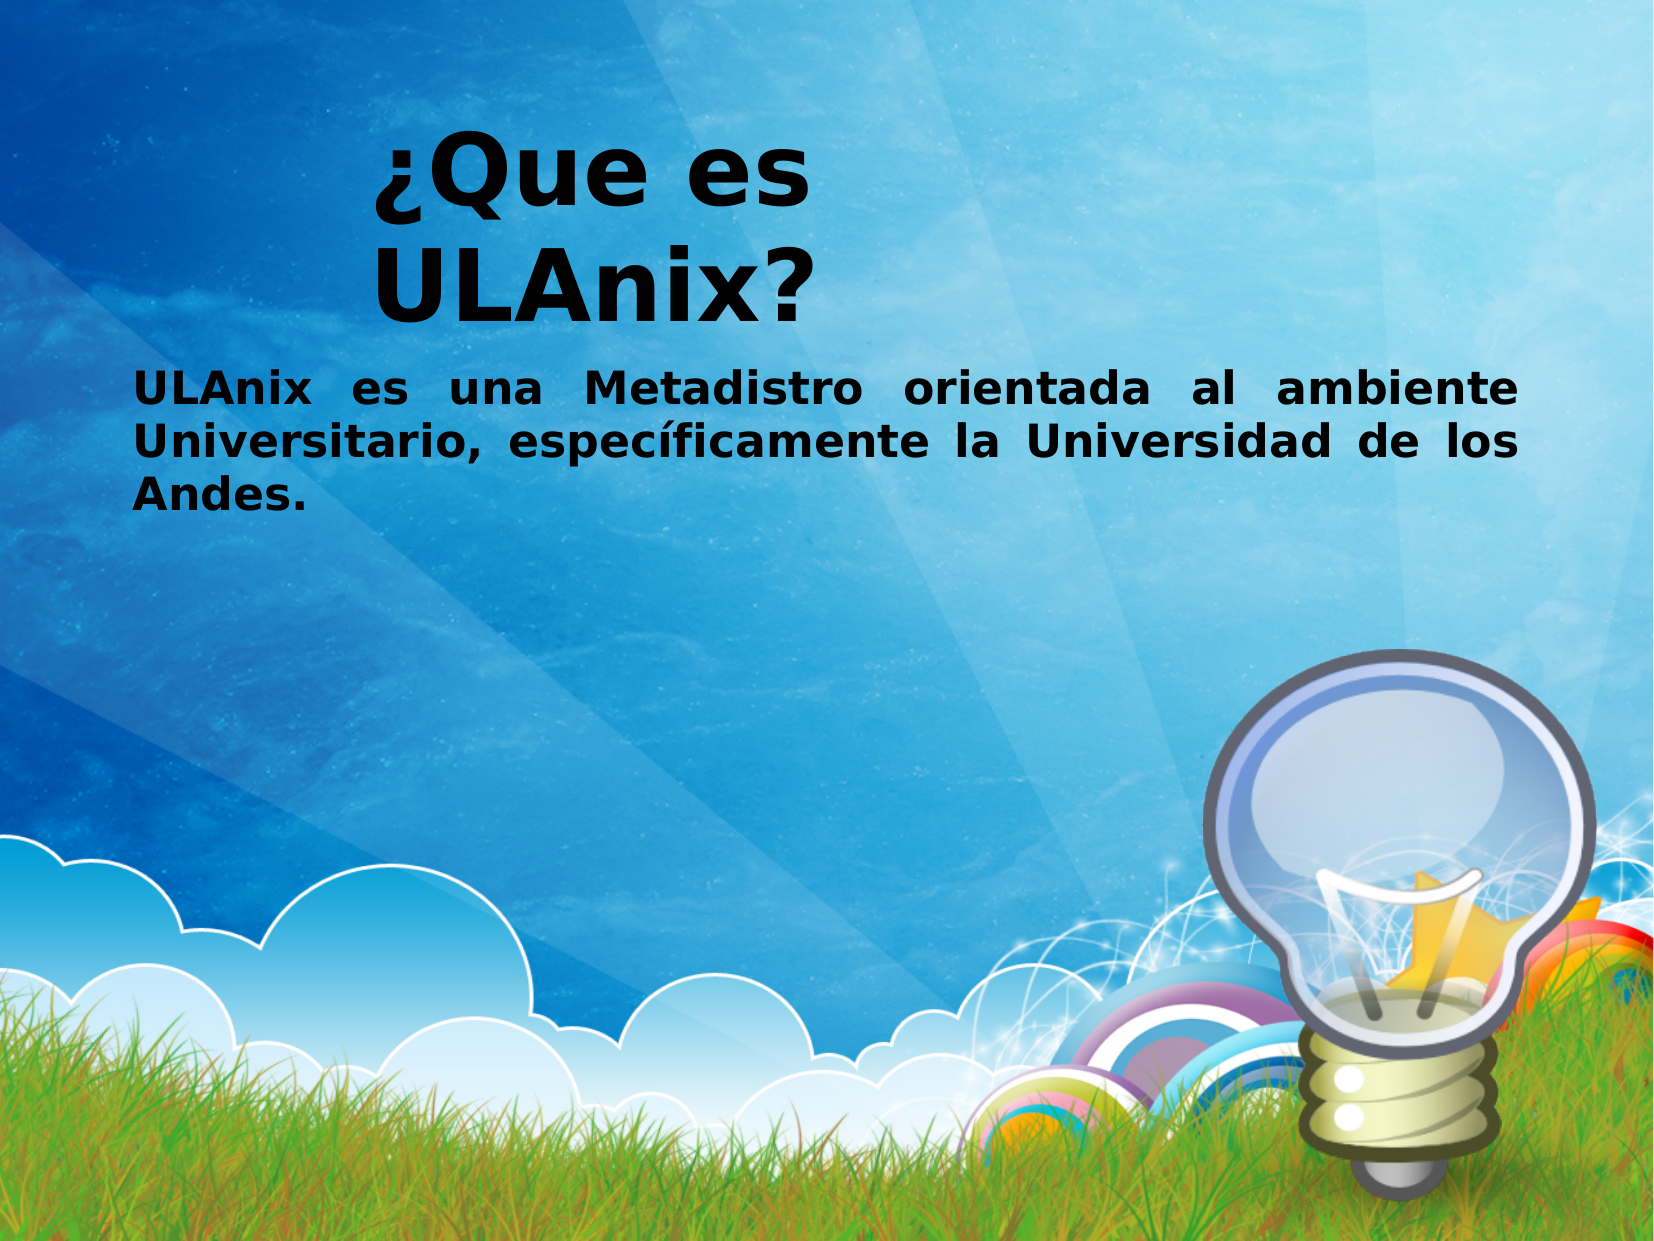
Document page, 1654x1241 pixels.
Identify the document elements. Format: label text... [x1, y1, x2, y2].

text_box ULAnix es una Metadistro orientada al ambiente Universitario, específicamente la Universidad de los Andes. [118, 354, 1536, 529]
text_box ¿Que es ULAnix? [354, 105, 1300, 237]
picture [0, 0, 1654, 1241]
